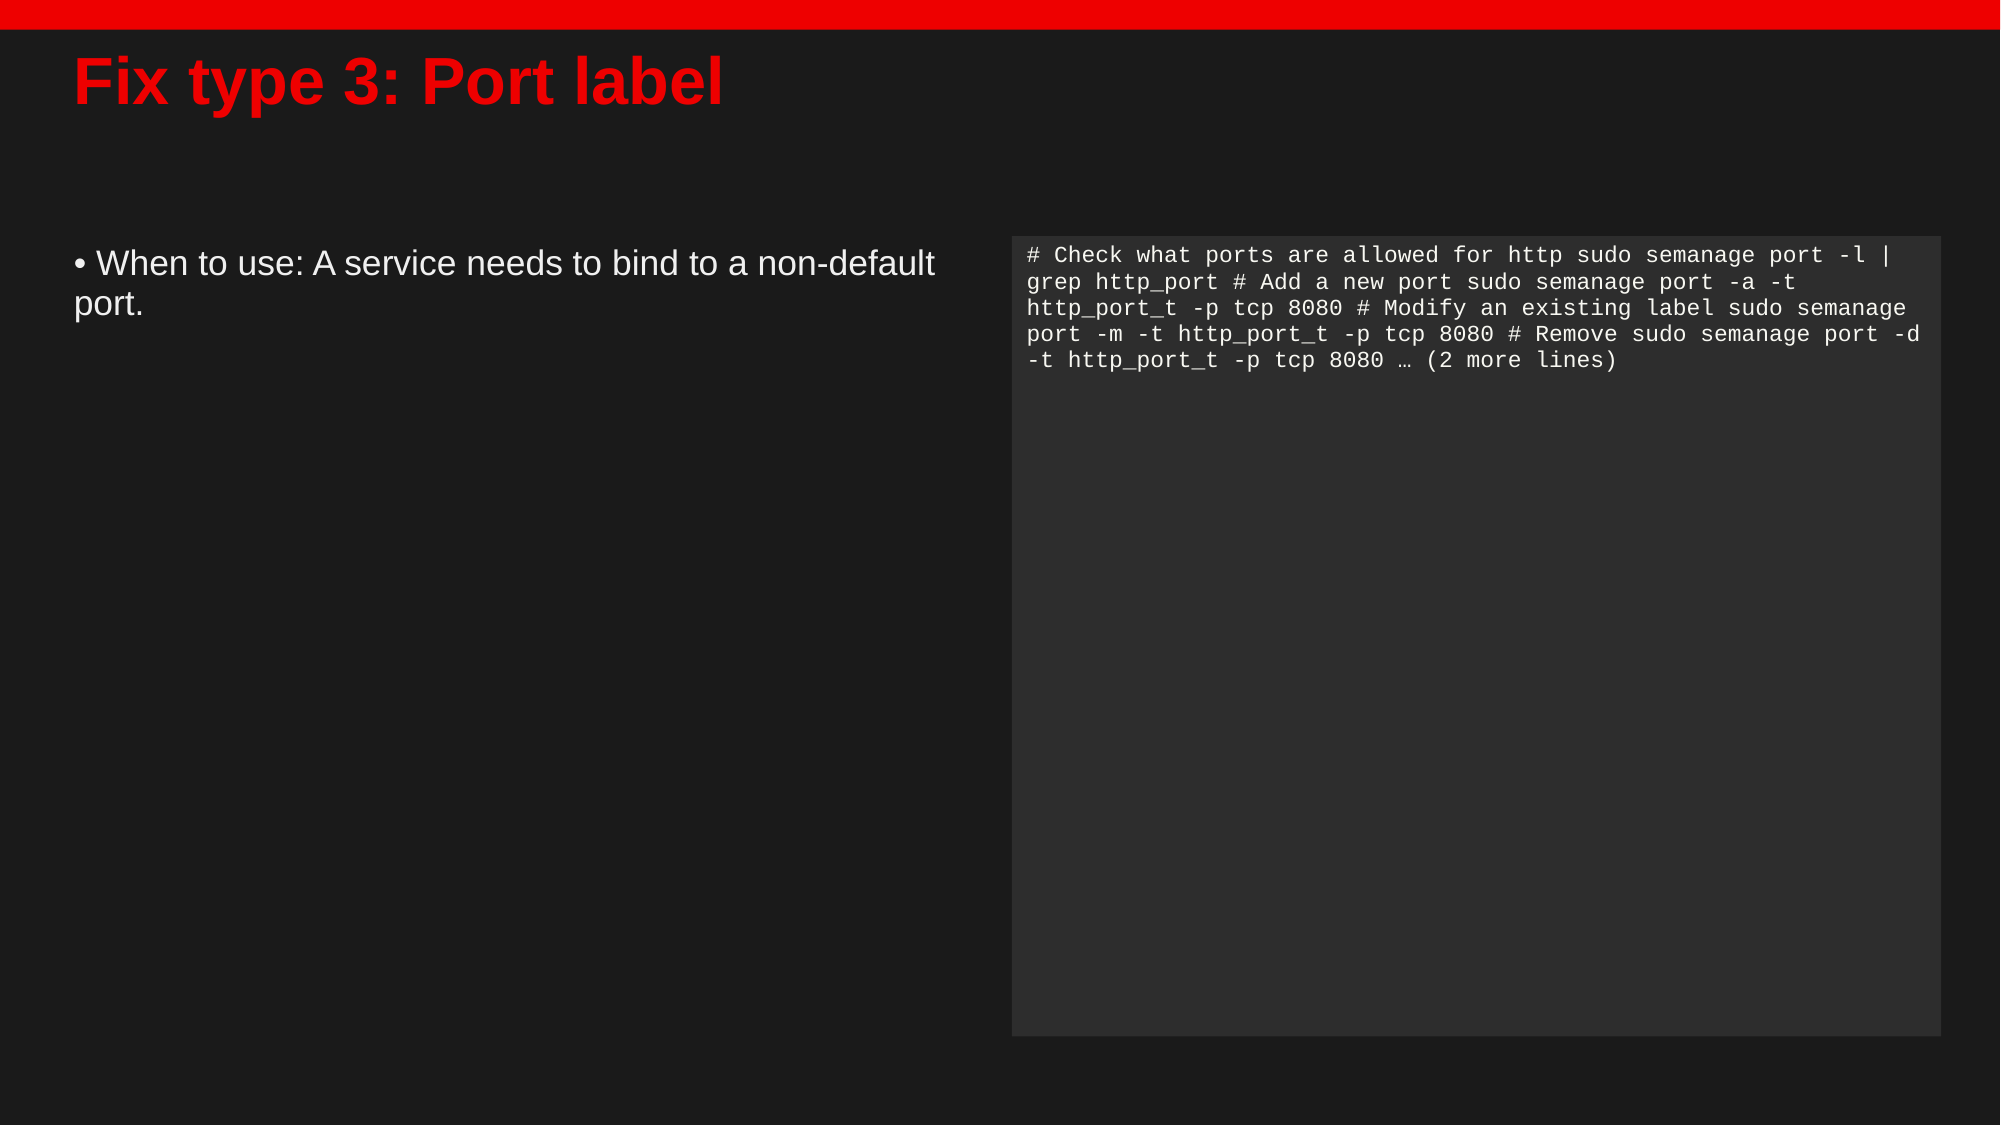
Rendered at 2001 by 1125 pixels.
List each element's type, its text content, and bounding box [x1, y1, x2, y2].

text_box • When to use: A service needs to bind to a non-default port. [59, 236, 989, 1037]
text_box [0, 0, 2001, 30]
text_box # Check what ports are allowed for http sudo semanage port -l | grep http_port # Add a new port sudo semanage port -a -t http_port_t -p tcp 8080 # Modify an existing label sudo semanage port -m -t http_port_t -p tcp 8080 # Remove sudo semanage port -d -t http_port_t -p tcp 8080 … (2 more lines) [1011, 236, 1942, 1037]
text_box Fix type 3: Port label [59, 36, 1942, 208]
